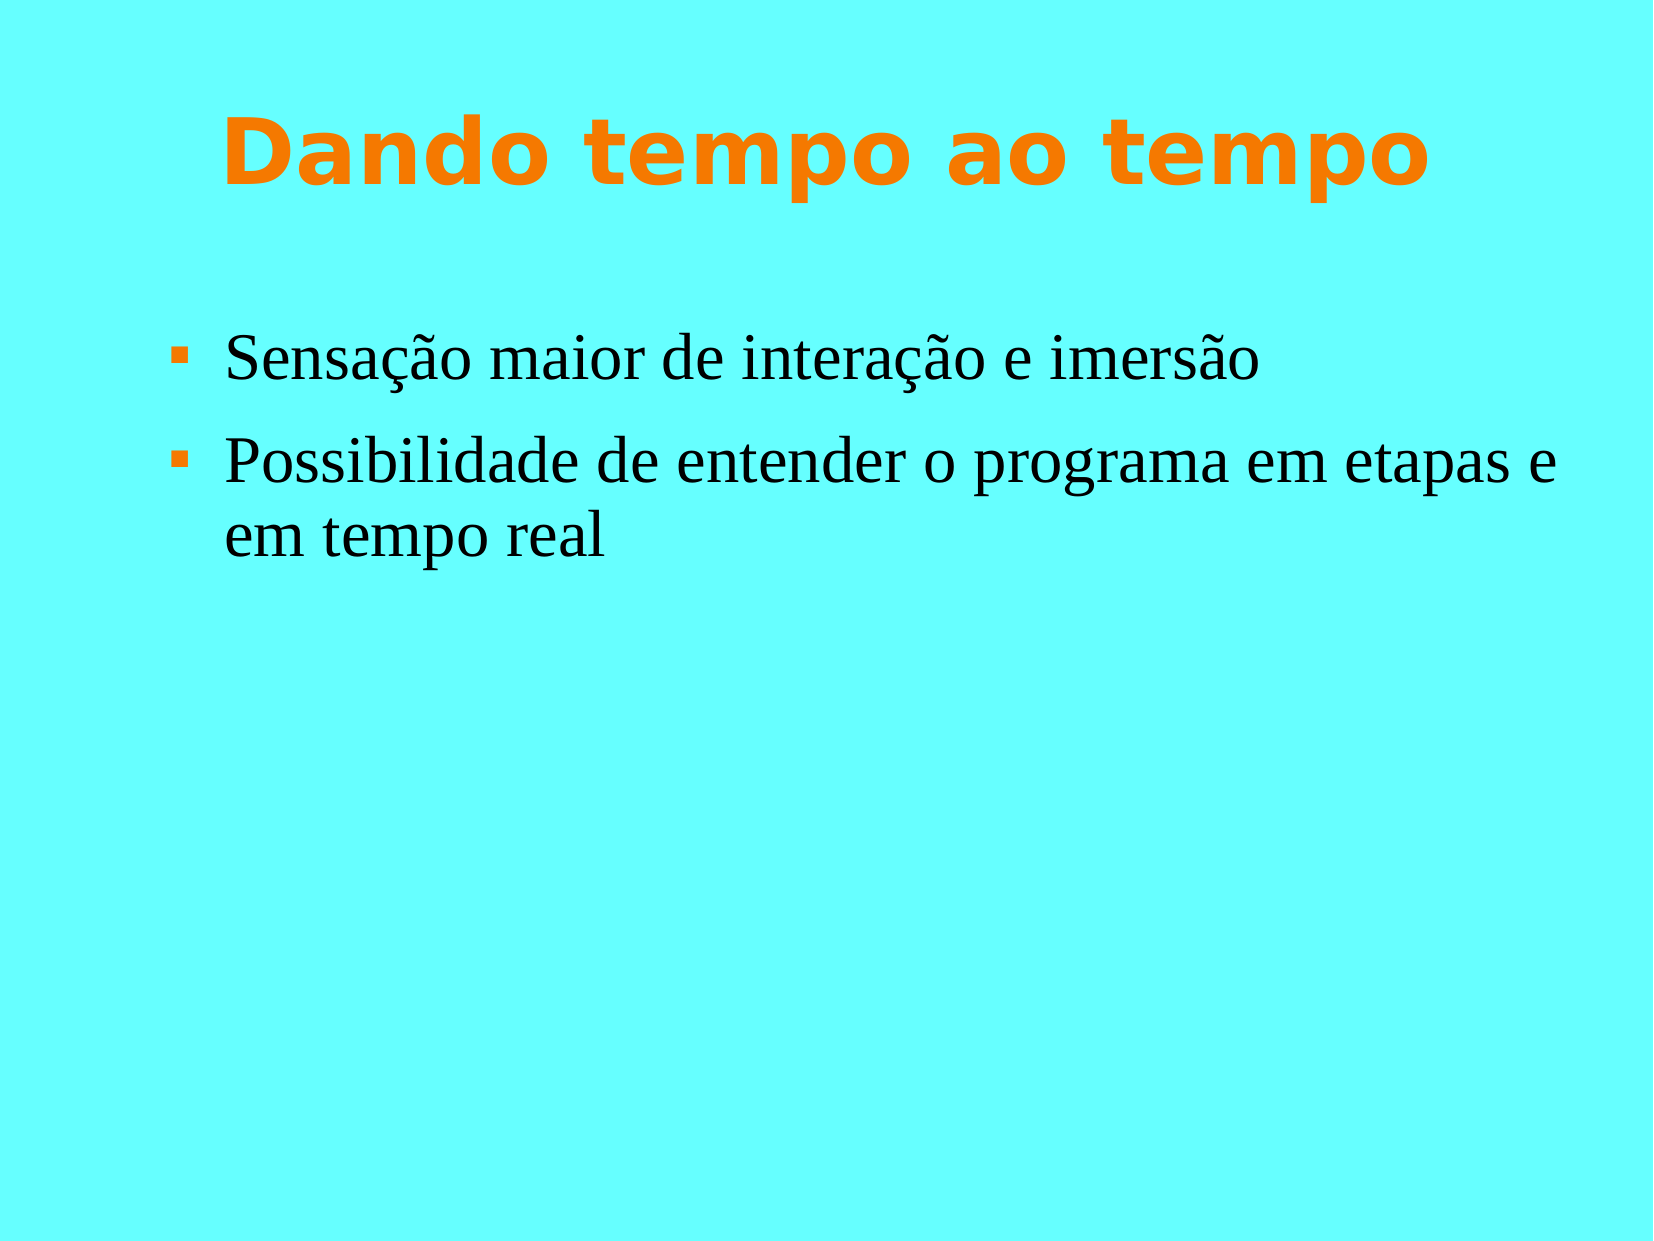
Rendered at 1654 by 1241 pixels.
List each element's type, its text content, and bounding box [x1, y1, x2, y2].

list Sensação maior de interação e imersão Possibilidade de entender o programa em etapas e em tempo real [82, 319, 1571, 1139]
title Dando tempo ao tempo [82, 49, 1571, 257]
